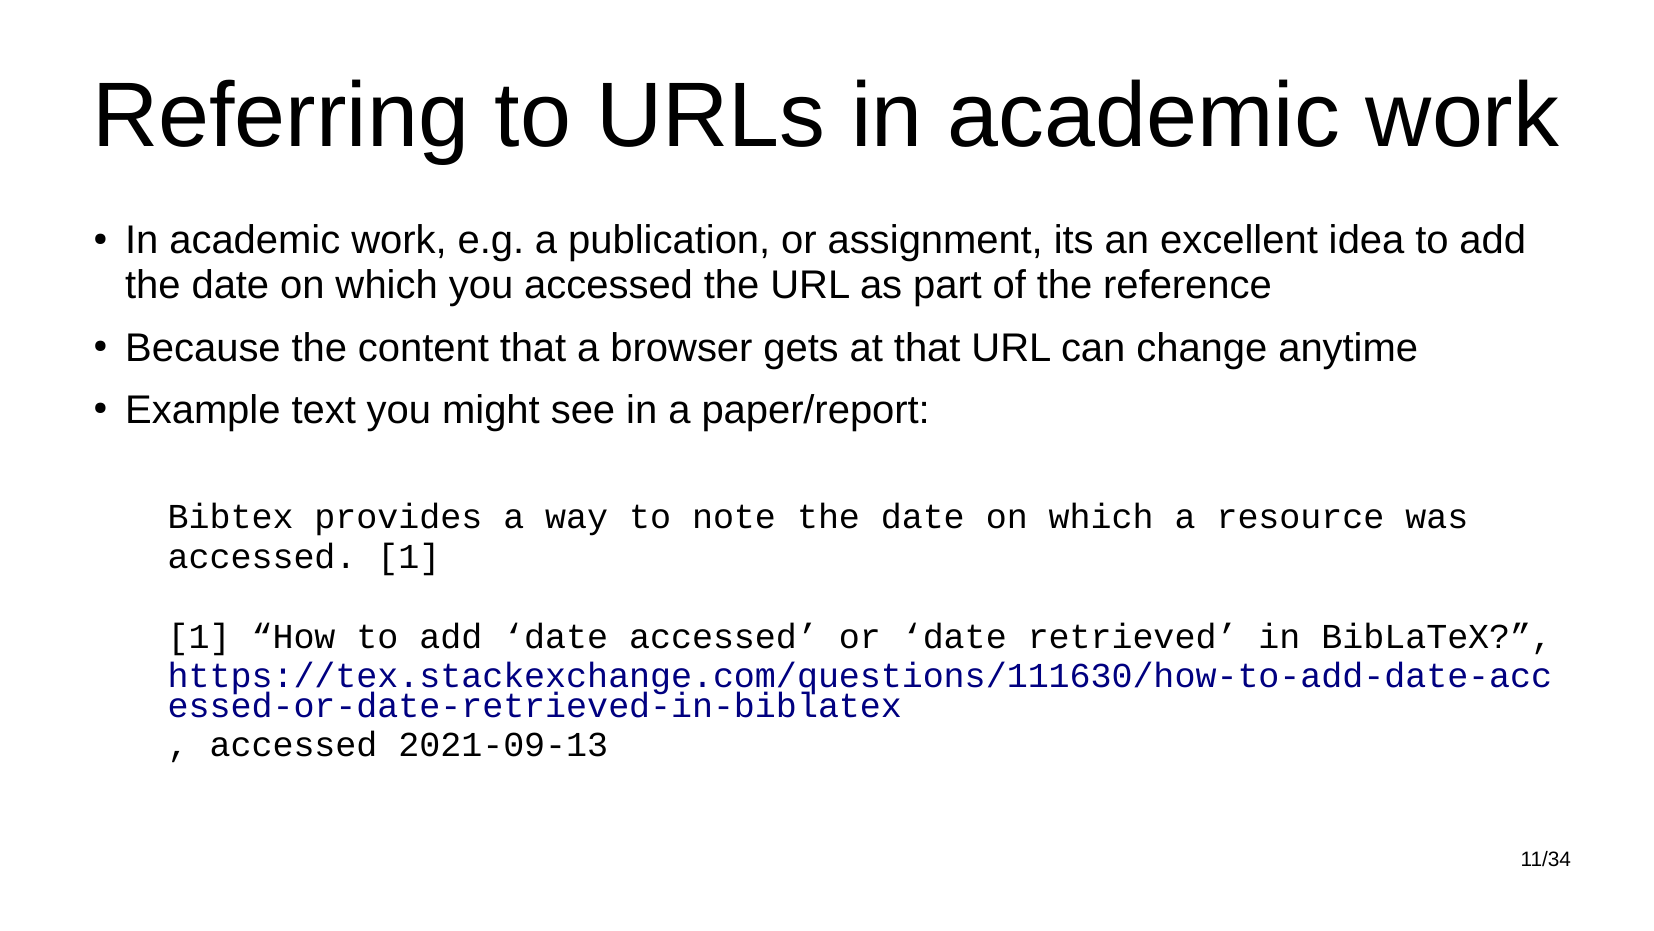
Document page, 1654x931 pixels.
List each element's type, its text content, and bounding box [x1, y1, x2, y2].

list In academic work, e.g. a publication, or assignment, its an excellent idea to add the date on which you accessed the URL as part of the reference Because the content that a browser gets at that URL can change anytime Example text you might see in a paper/report: Bibtex provides a way to note the date on which a resource was accessed. [1] [1] “How to add ‘date accessed’ or ‘date retrieved’ in BibLaTeX?”, https://tex.stackexchange.com/questions/111630/how-to-add-date-accessed-or-date-retrieved-in-biblatex, accessed 2021-09-13 [82, 217, 1571, 758]
title Referring to URLs in academic work [82, 37, 1571, 193]
